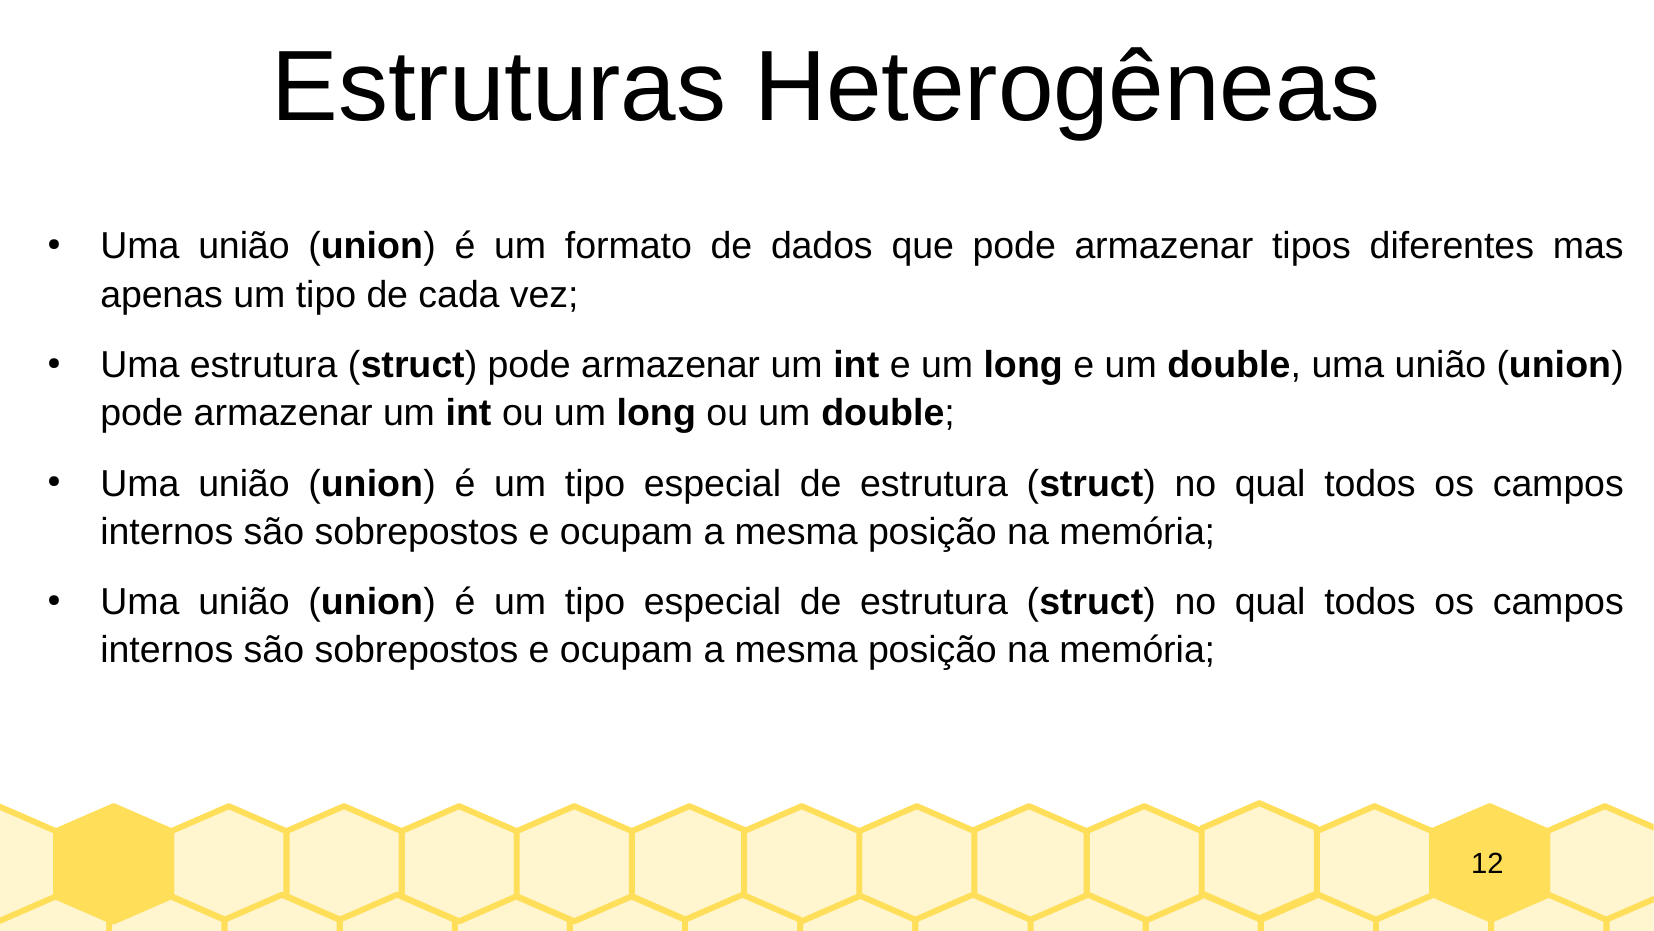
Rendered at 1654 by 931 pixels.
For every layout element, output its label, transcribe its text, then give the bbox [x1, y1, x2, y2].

title Estruturas Heterogêneas [29, 11, 1625, 160]
list Uma união (union) é um formato de dados que pode armazenar tipos diferentes mas apenas um tipo de cada vez; Uma estrutura (struct) pode armazenar um int e um long e um double, uma união (union) pode armazenar um int ou um long ou um double; Uma união (union) é um tipo especial de estrutura (struct) no qual todos os campos internos são sobrepostos e ocupam a mesma posição na memória; Uma união (union) é um tipo especial de estrutura (struct) no qual todos os campos internos são sobrepostos e ocupam a mesma posição na memória; [29, 218, 1625, 739]
